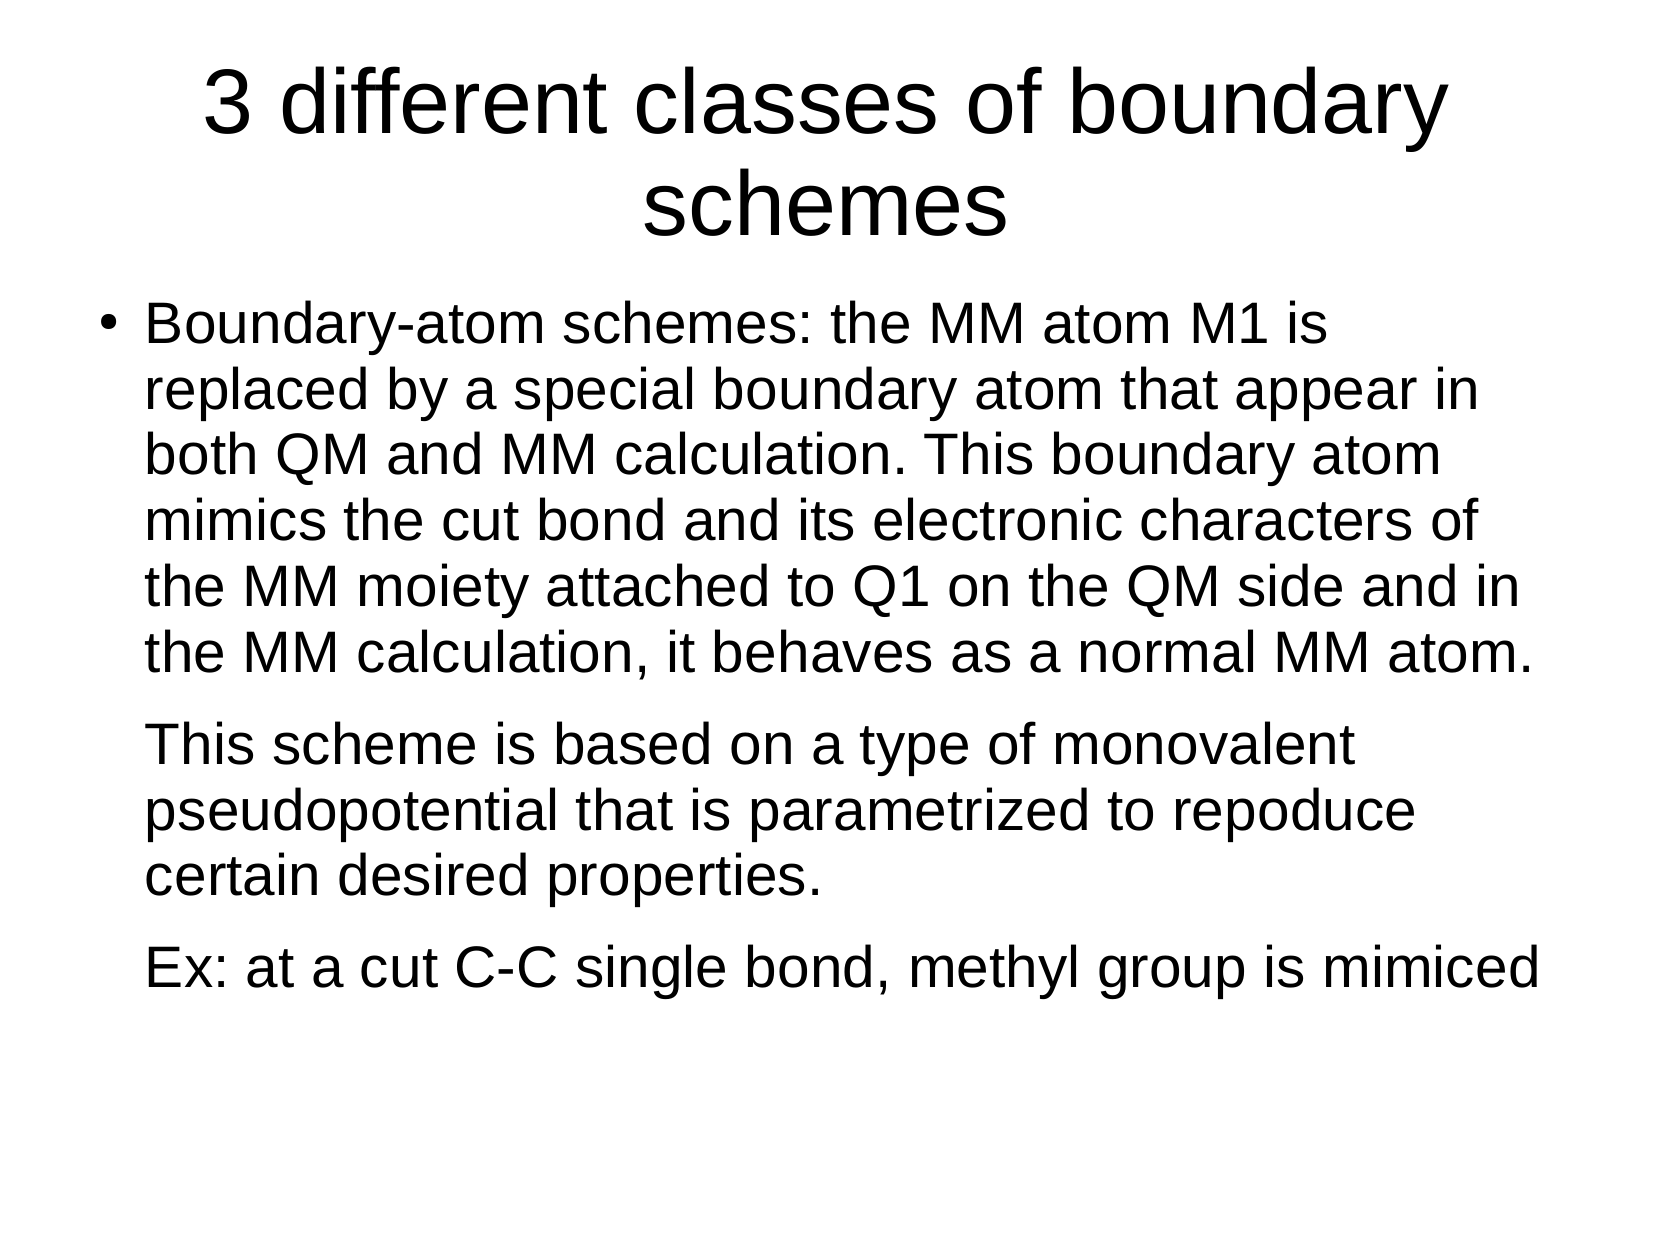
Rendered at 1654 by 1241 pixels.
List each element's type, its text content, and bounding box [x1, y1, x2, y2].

list Boundary-atom schemes: the MM atom M1 is replaced by a special boundary atom that appear in both QM and MM calculation. This boundary atom mimics the cut bond and its electronic characters of the MM moiety attached to Q1 on the QM side and in the MM calculation, it behaves as a normal MM atom. This scheme is based on a type of monovalent pseudopotential that is parametrized to repoduce certain desired properties. Ex: at a cut C-C single bond, methyl group is mimiced [82, 290, 1571, 1010]
title 3 different classes of boundary schemes [82, 49, 1571, 257]
